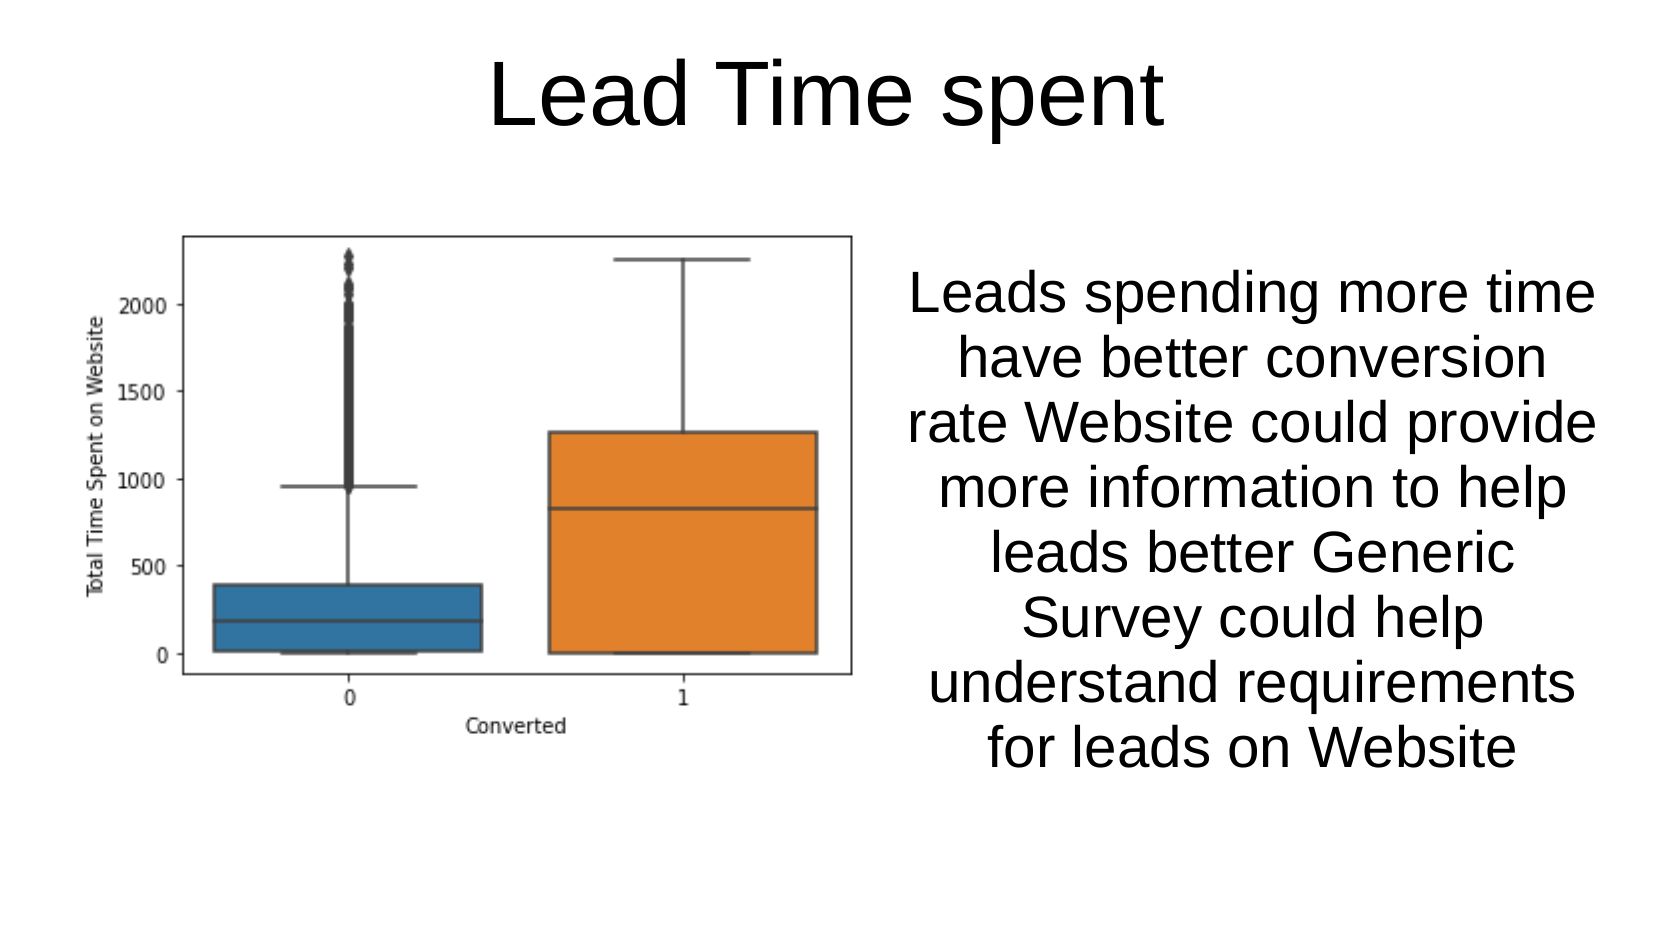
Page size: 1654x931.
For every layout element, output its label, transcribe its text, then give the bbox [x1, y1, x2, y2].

title Lead Time spent [82, 37, 1571, 151]
picture [75, 224, 863, 751]
subtitle Leads spending more time have better conversion rate Website could provide more information to help leads better Generic Survey could help understand requirements for leads on Website [900, 250, 1607, 790]
